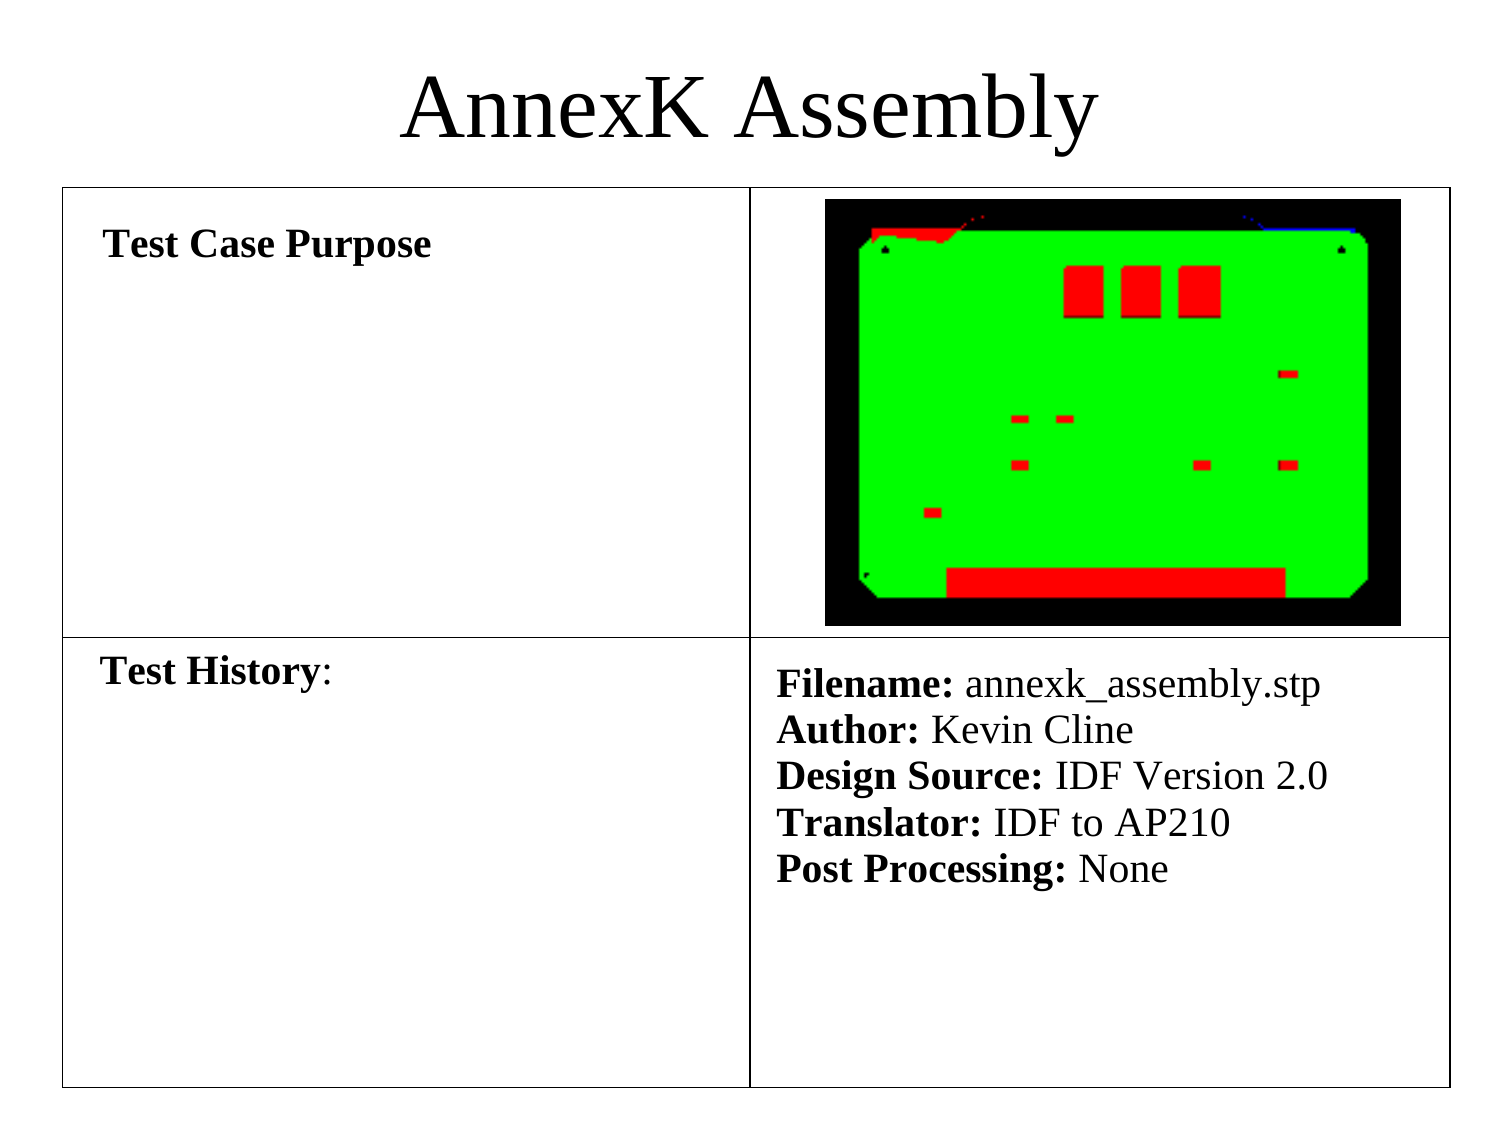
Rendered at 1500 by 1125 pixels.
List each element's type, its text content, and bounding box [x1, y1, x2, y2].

chart [825, 200, 1401, 626]
text_box Test History: [84, 639, 348, 702]
text_box Filename: annexk_assembly.stp Author: Kevin Cline Design Source: IDF Version 2.0 Translator: IDF to AP210 Post Processing: None [761, 652, 1344, 1010]
text_box Test Case Purpose [87, 212, 676, 275]
title AnnexK Assembly [112, 12, 1388, 201]
